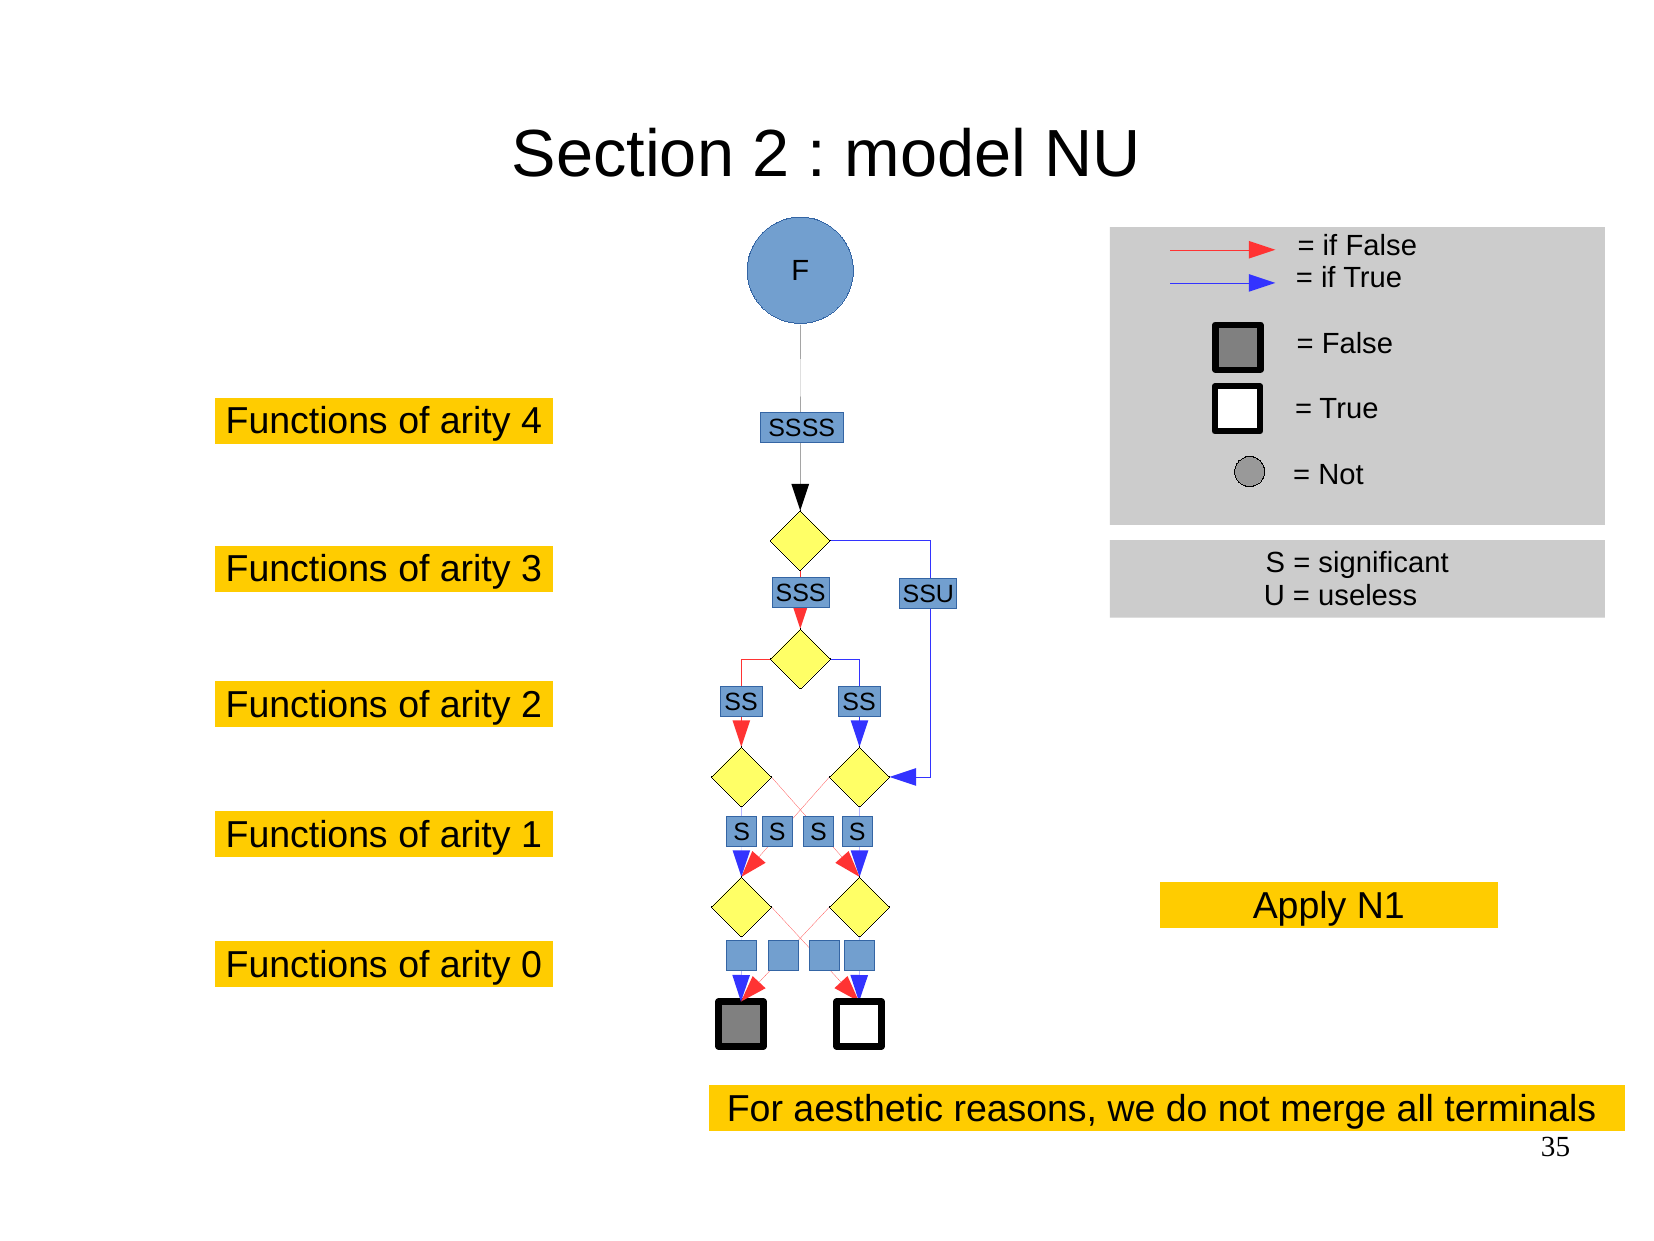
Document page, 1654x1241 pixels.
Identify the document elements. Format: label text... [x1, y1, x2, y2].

text_box F [747, 257, 854, 324]
text_box [836, 1001, 882, 1047]
text_box S [726, 816, 757, 847]
text_box Functions of arity 3 [215, 546, 553, 592]
text_box [768, 940, 799, 971]
text_box [844, 940, 875, 971]
text_box [829, 876, 890, 937]
text_box [718, 1001, 764, 1047]
text_box Functions of arity 1 [215, 811, 553, 857]
text_box SSS [772, 577, 830, 608]
text_box [711, 876, 772, 937]
text_box SSSS [760, 412, 844, 443]
text_box [809, 940, 840, 971]
text_box [1215, 386, 1261, 432]
text_box SS [720, 686, 763, 717]
text_box S [842, 816, 873, 847]
text_box Functions of arity 0 [215, 941, 553, 987]
text_box SS [838, 686, 881, 717]
text_box Apply N1 [1160, 882, 1498, 928]
text_box = if False = if True = False = True = Not [1109, 227, 1605, 525]
text_box [829, 746, 890, 807]
text_box [1215, 324, 1261, 370]
text_box Functions of arity 2 [215, 681, 553, 727]
text_box SSU [899, 578, 957, 609]
text_box [726, 940, 757, 971]
text_box [770, 510, 831, 571]
text_box S [762, 816, 793, 847]
text_box Functions of arity 4 [215, 398, 553, 444]
text_box S = significant U = useless [1109, 540, 1605, 618]
text_box [1234, 456, 1265, 487]
text_box [770, 628, 831, 689]
text_box For aesthetic reasons, we do not merge all terminals [709, 1085, 1625, 1131]
text_box [711, 746, 772, 807]
text_box S [803, 816, 834, 847]
title Section 2 : model NU [82, 49, 1571, 257]
